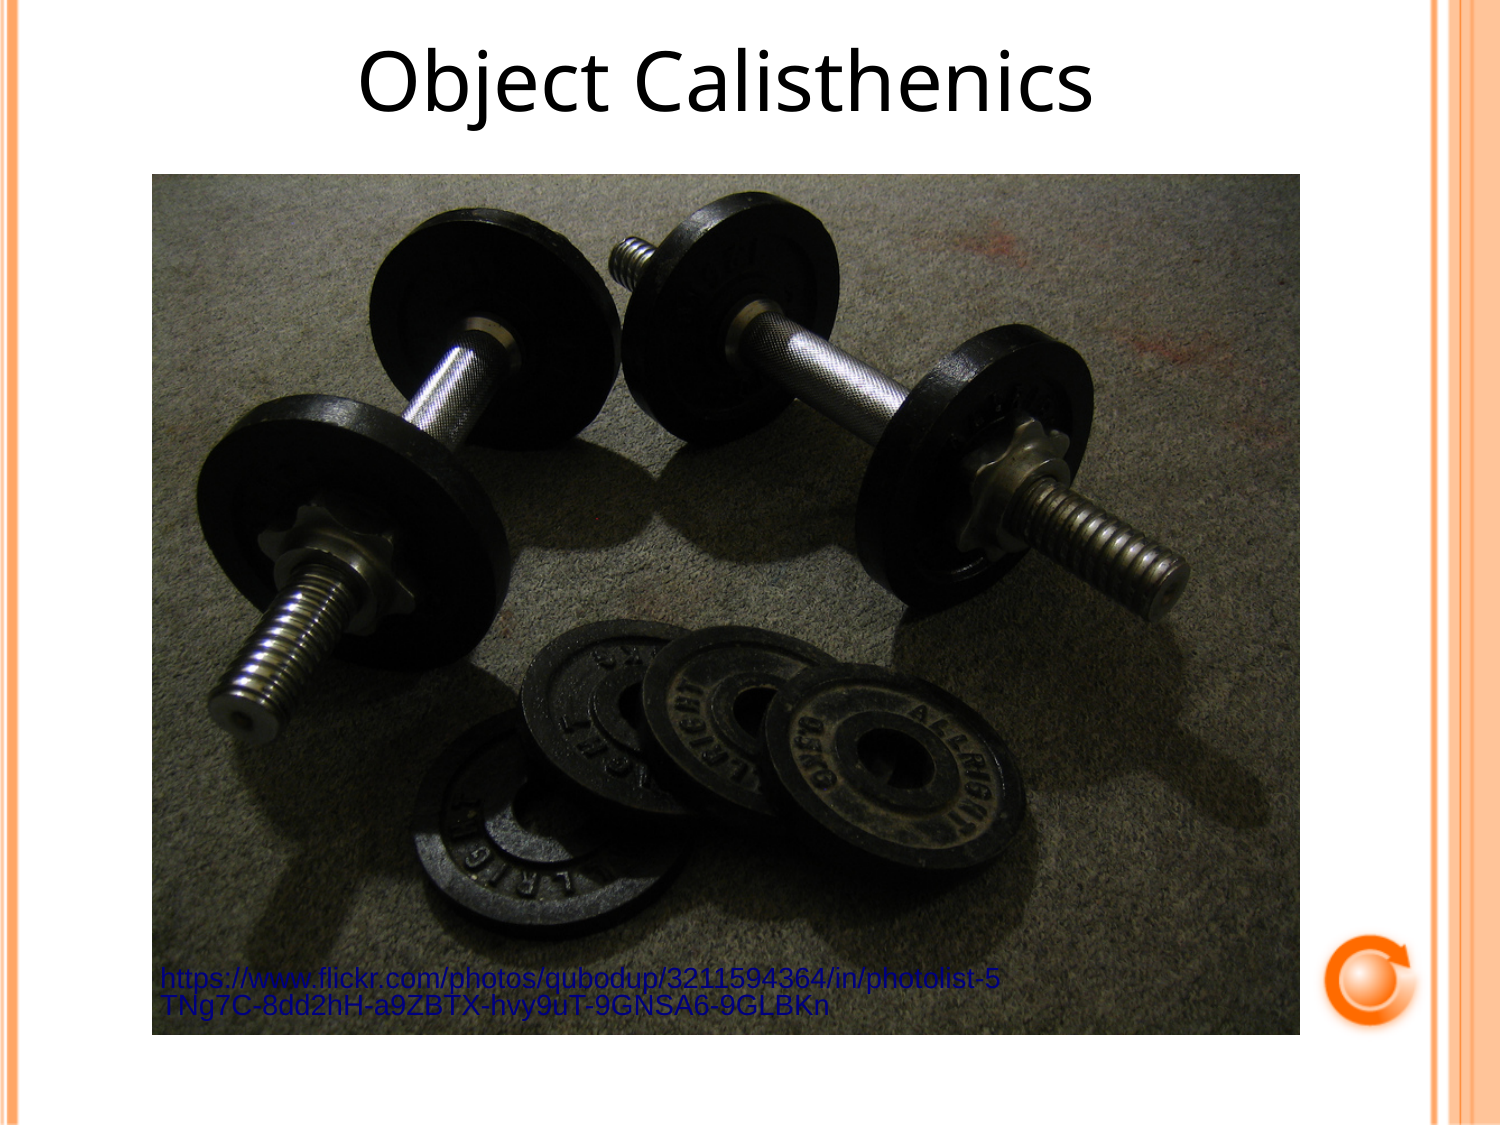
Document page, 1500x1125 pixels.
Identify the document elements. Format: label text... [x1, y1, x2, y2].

text_box https://www.flickr.com/photos/qubodup/3211594364/in/photolist-5TNg7C-8dd2hH-a9ZBTX-hvy9uT-9GNSA6-9GLBKn [145, 954, 1031, 1054]
title Object Calisthenics [51, 0, 1402, 174]
picture [0, 0, 1500, 1125]
